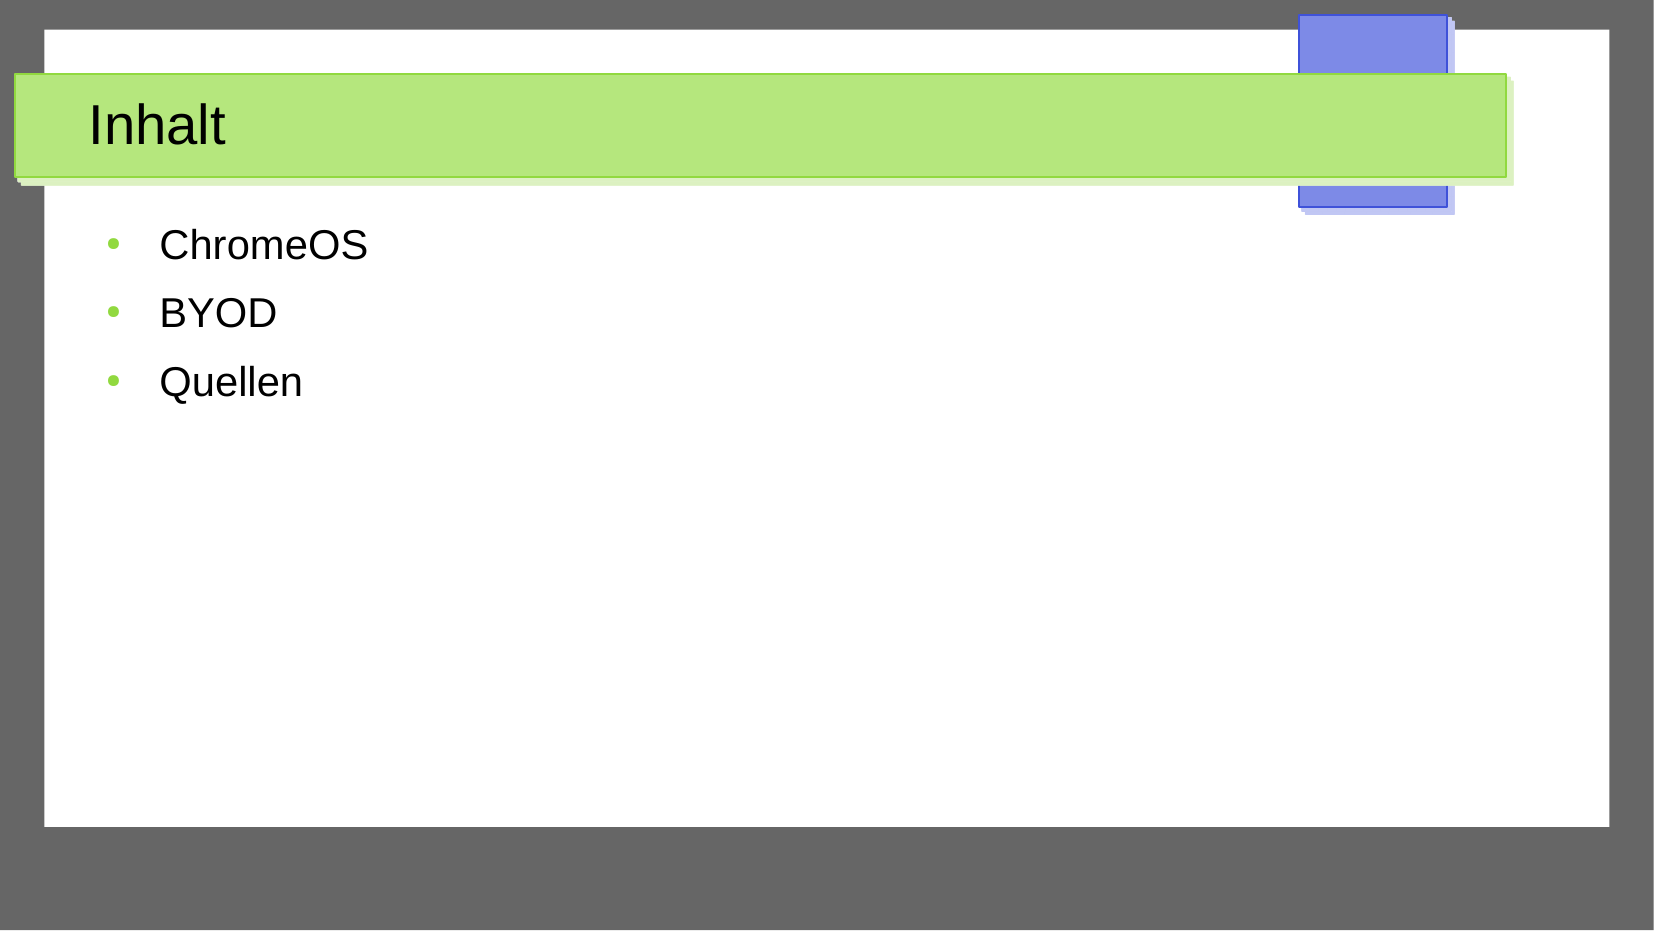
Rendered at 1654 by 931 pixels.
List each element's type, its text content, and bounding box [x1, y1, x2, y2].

title Inhalt [88, 73, 1506, 178]
list ChromeOS BYOD Quellen [88, 221, 1565, 813]
